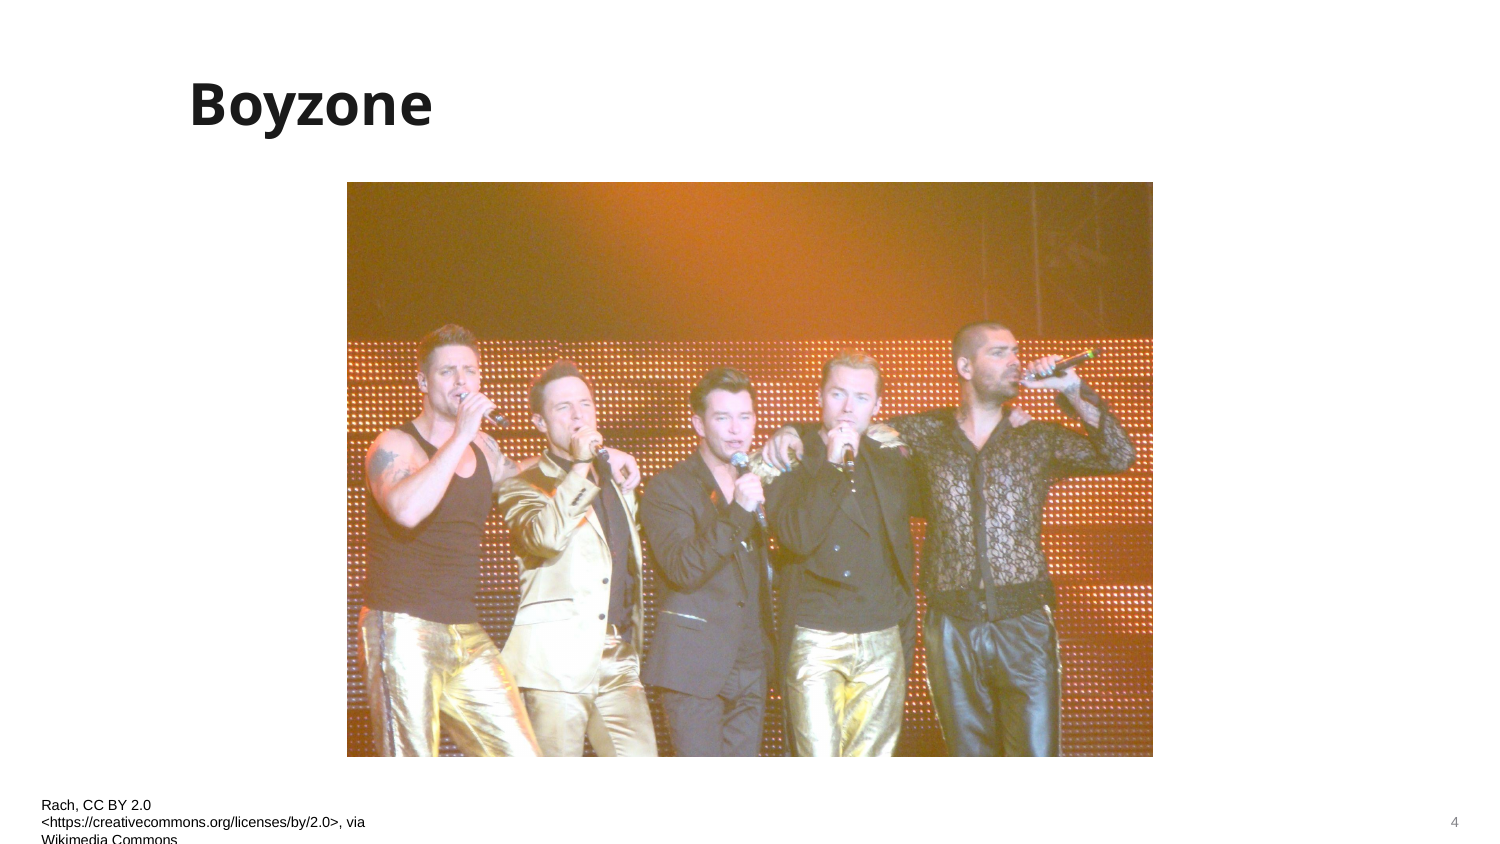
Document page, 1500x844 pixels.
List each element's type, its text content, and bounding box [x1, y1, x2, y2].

slide_number Rach, CC BY 2.0 <https://creativecommons.org/licenses/by/2.0>, via Wikimedia Commons [41, 811, 379, 832]
slide_number <number> [1121, 811, 1459, 832]
title Boyzone [173, 41, 1413, 152]
picture [347, 182, 1153, 757]
